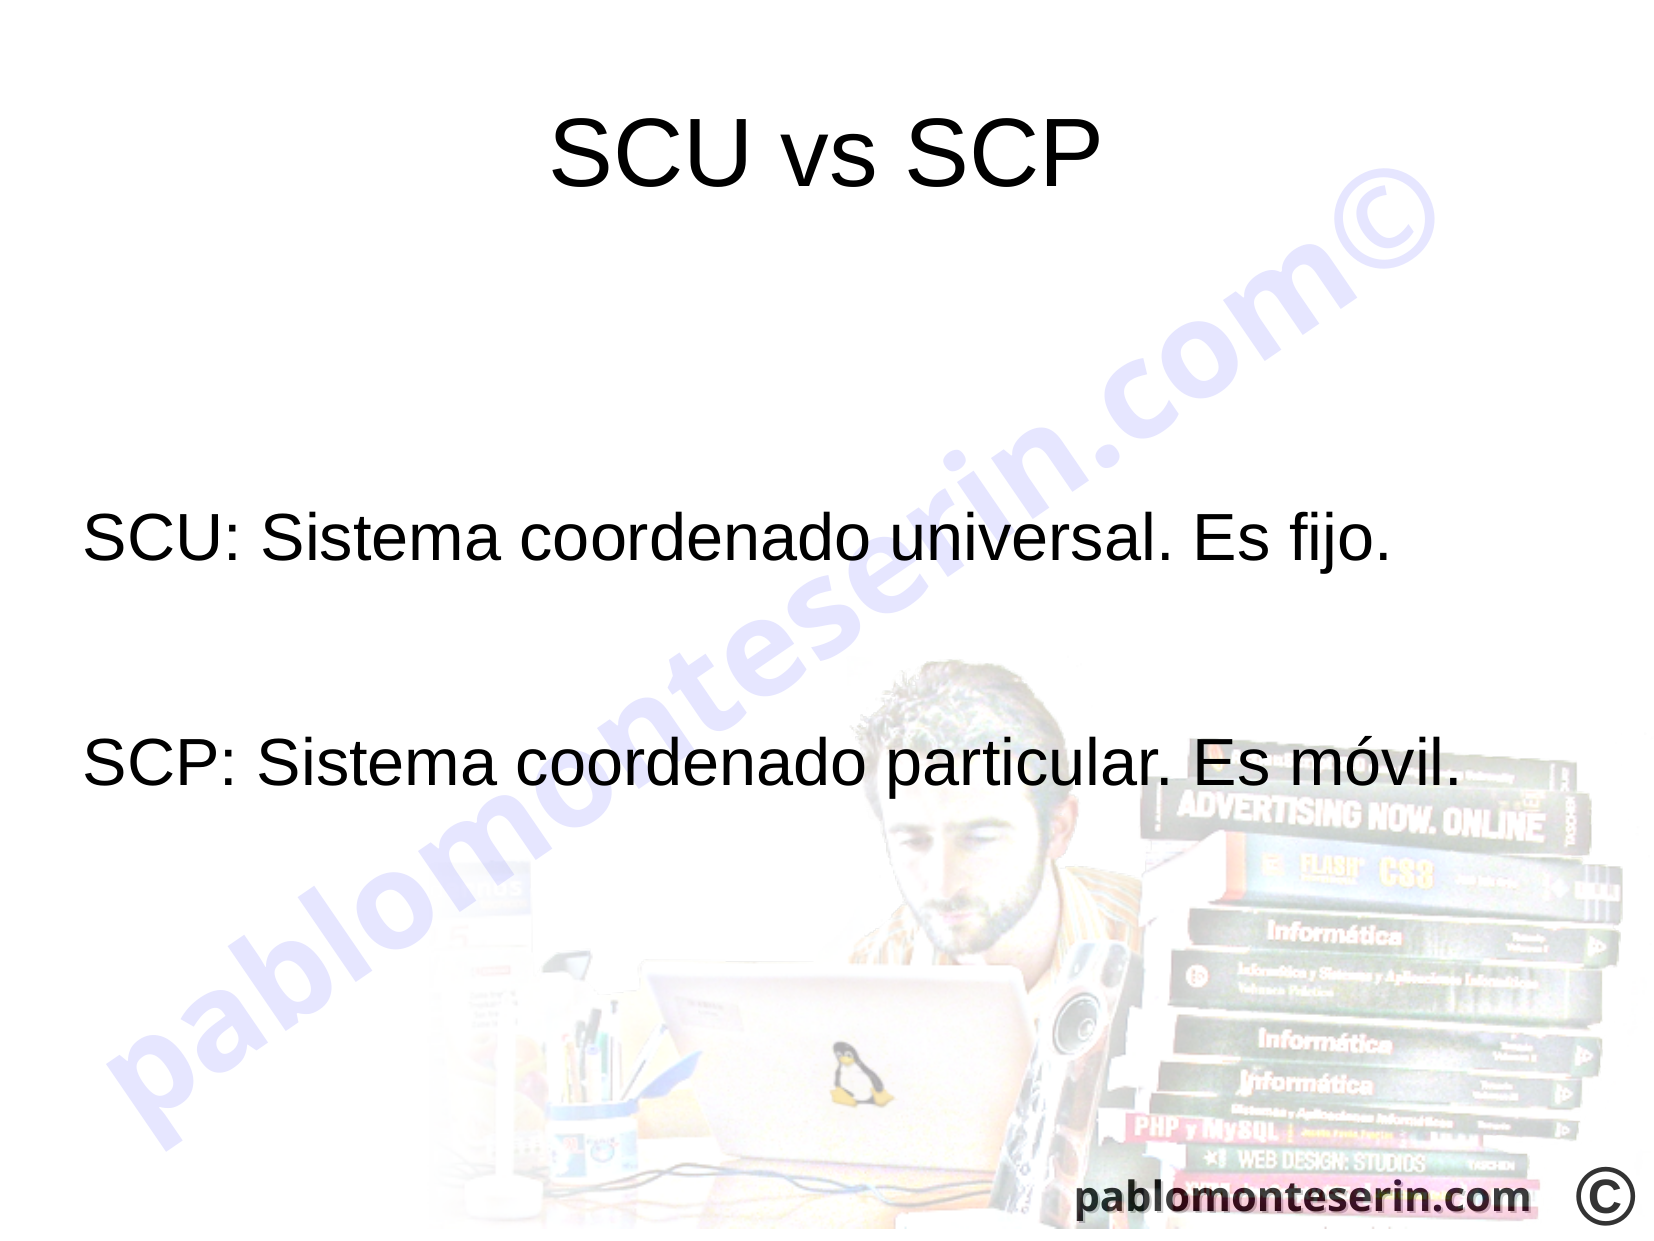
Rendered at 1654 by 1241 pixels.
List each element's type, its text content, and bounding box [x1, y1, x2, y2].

subtitle SCU: Sistema coordenado universal. Es fijo. SCP: Sistema coordenado particular. Es móvil. [82, 290, 1571, 1010]
title SCU vs SCP [82, 49, 1571, 257]
picture [412, 640, 1654, 1229]
